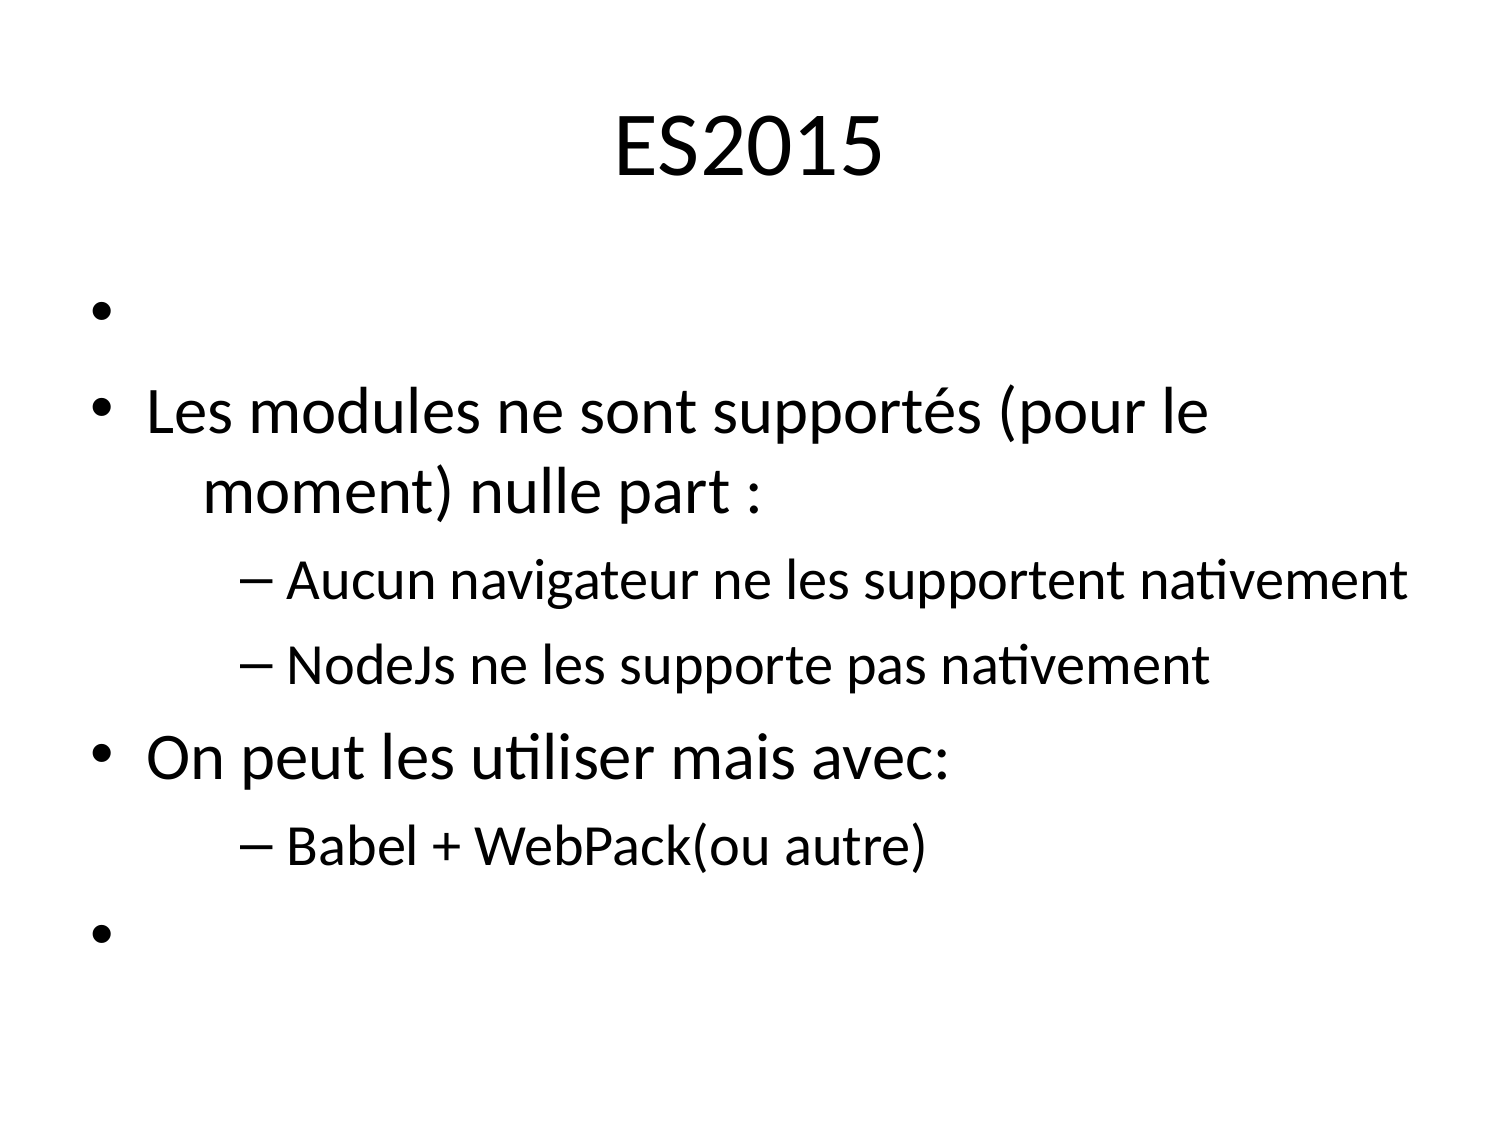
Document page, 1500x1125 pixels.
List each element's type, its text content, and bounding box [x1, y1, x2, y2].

title ES2015 [75, 45, 1426, 233]
list Les modules ne sont supportés (pour le moment) nulle part : Aucun navigateur ne les supportent nativement NodeJs ne les supporte pas nativement On peut les utiliser mais avec: Babel + WebPack(ou autre) [75, 262, 1426, 1005]
